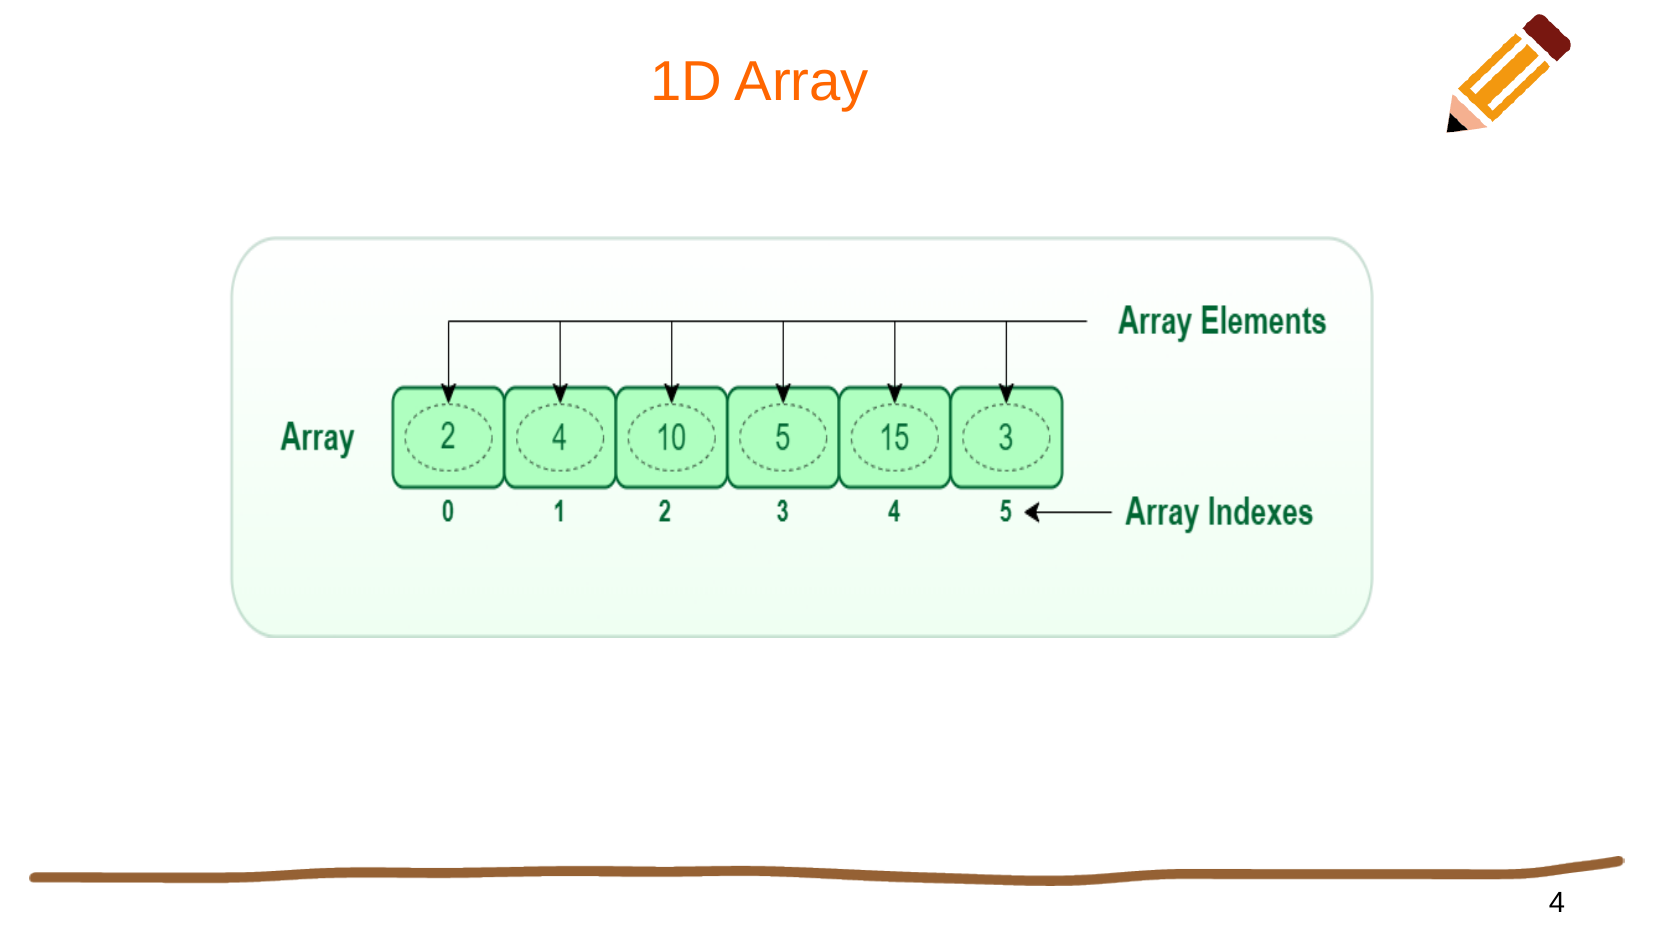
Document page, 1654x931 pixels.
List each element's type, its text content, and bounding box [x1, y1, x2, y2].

title 1D Array [88, 29, 1447, 133]
picture [225, 236, 1374, 638]
picture [29, 856, 1625, 886]
picture [1446, 14, 1571, 133]
